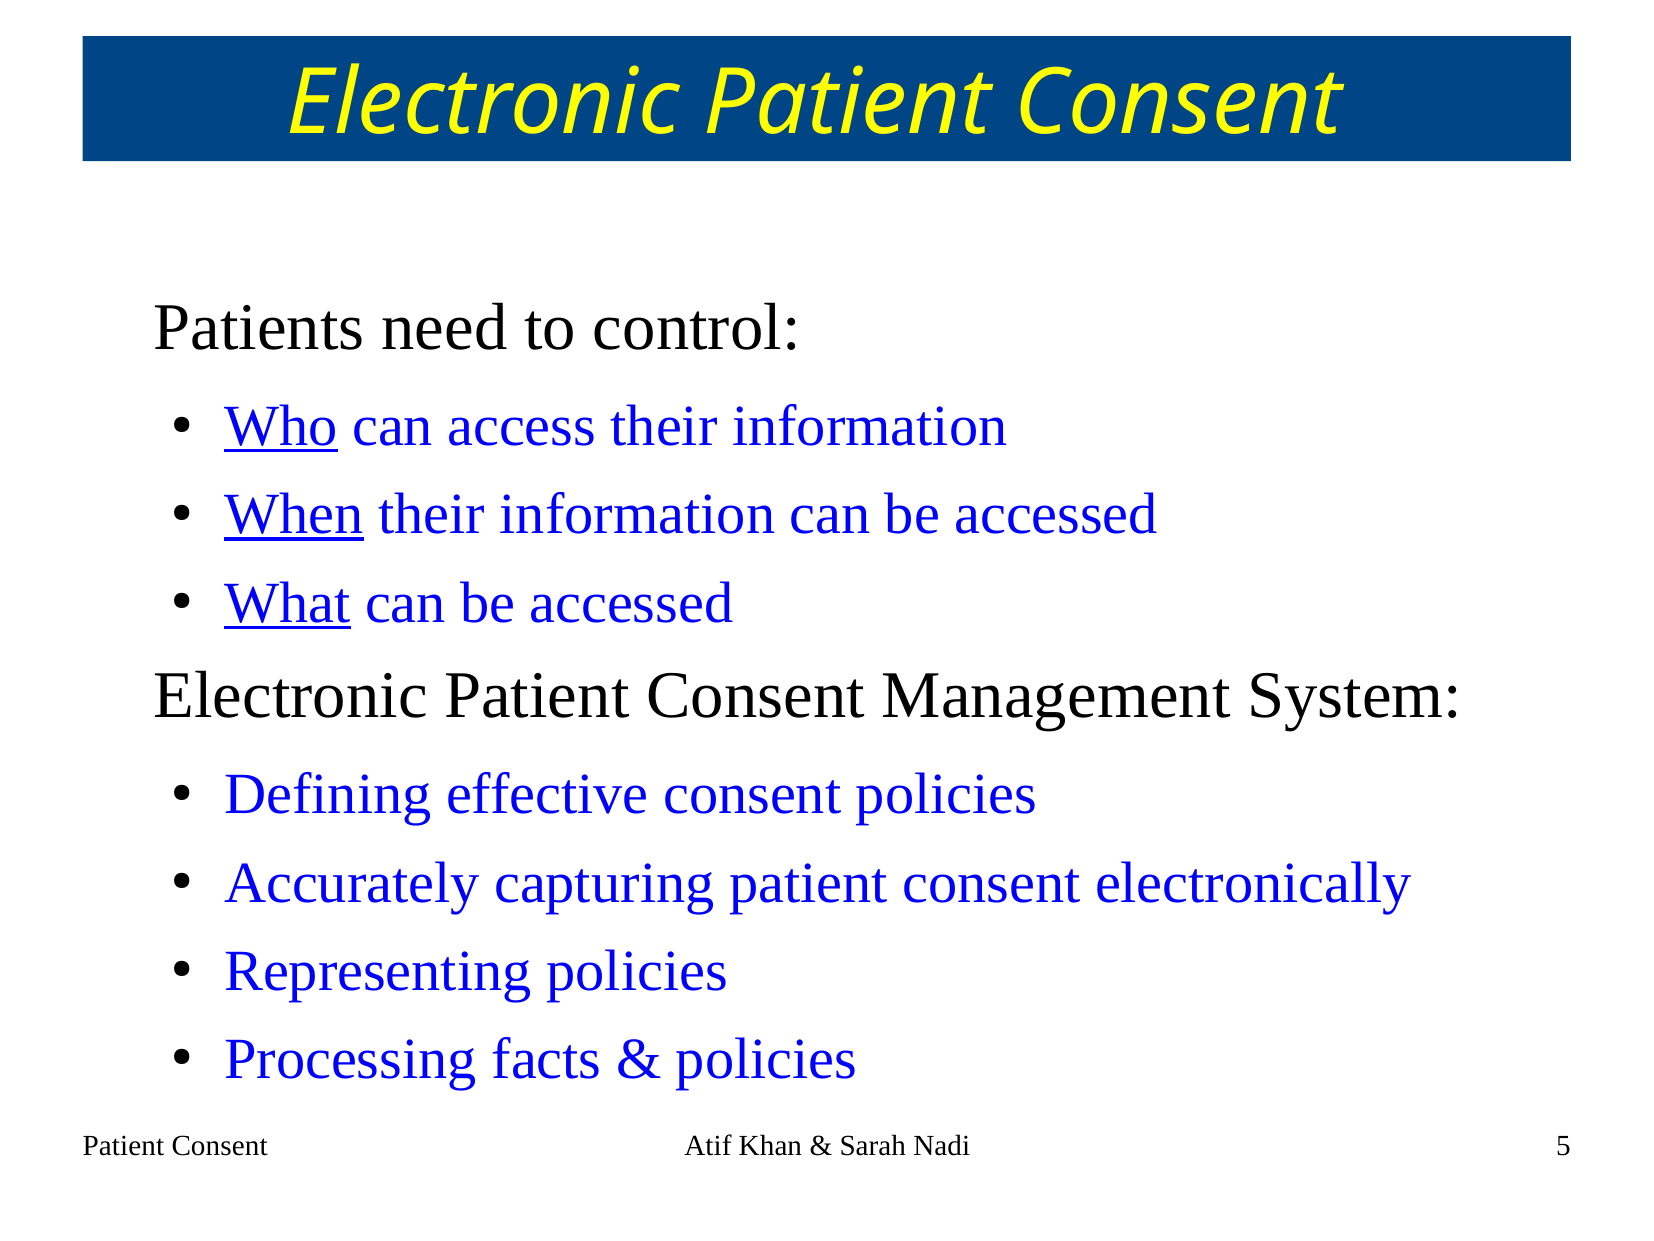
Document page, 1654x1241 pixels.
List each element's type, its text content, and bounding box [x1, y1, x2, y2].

list Patients need to control: Who can access their information When their information can be accessed What can be accessed Electronic Patient Consent Management System: Defining effective consent policies Accurately capturing patient consent electronically Representing policies Processing facts & policies [82, 290, 1571, 1109]
title Electronic Patient Consent [82, 37, 1571, 160]
